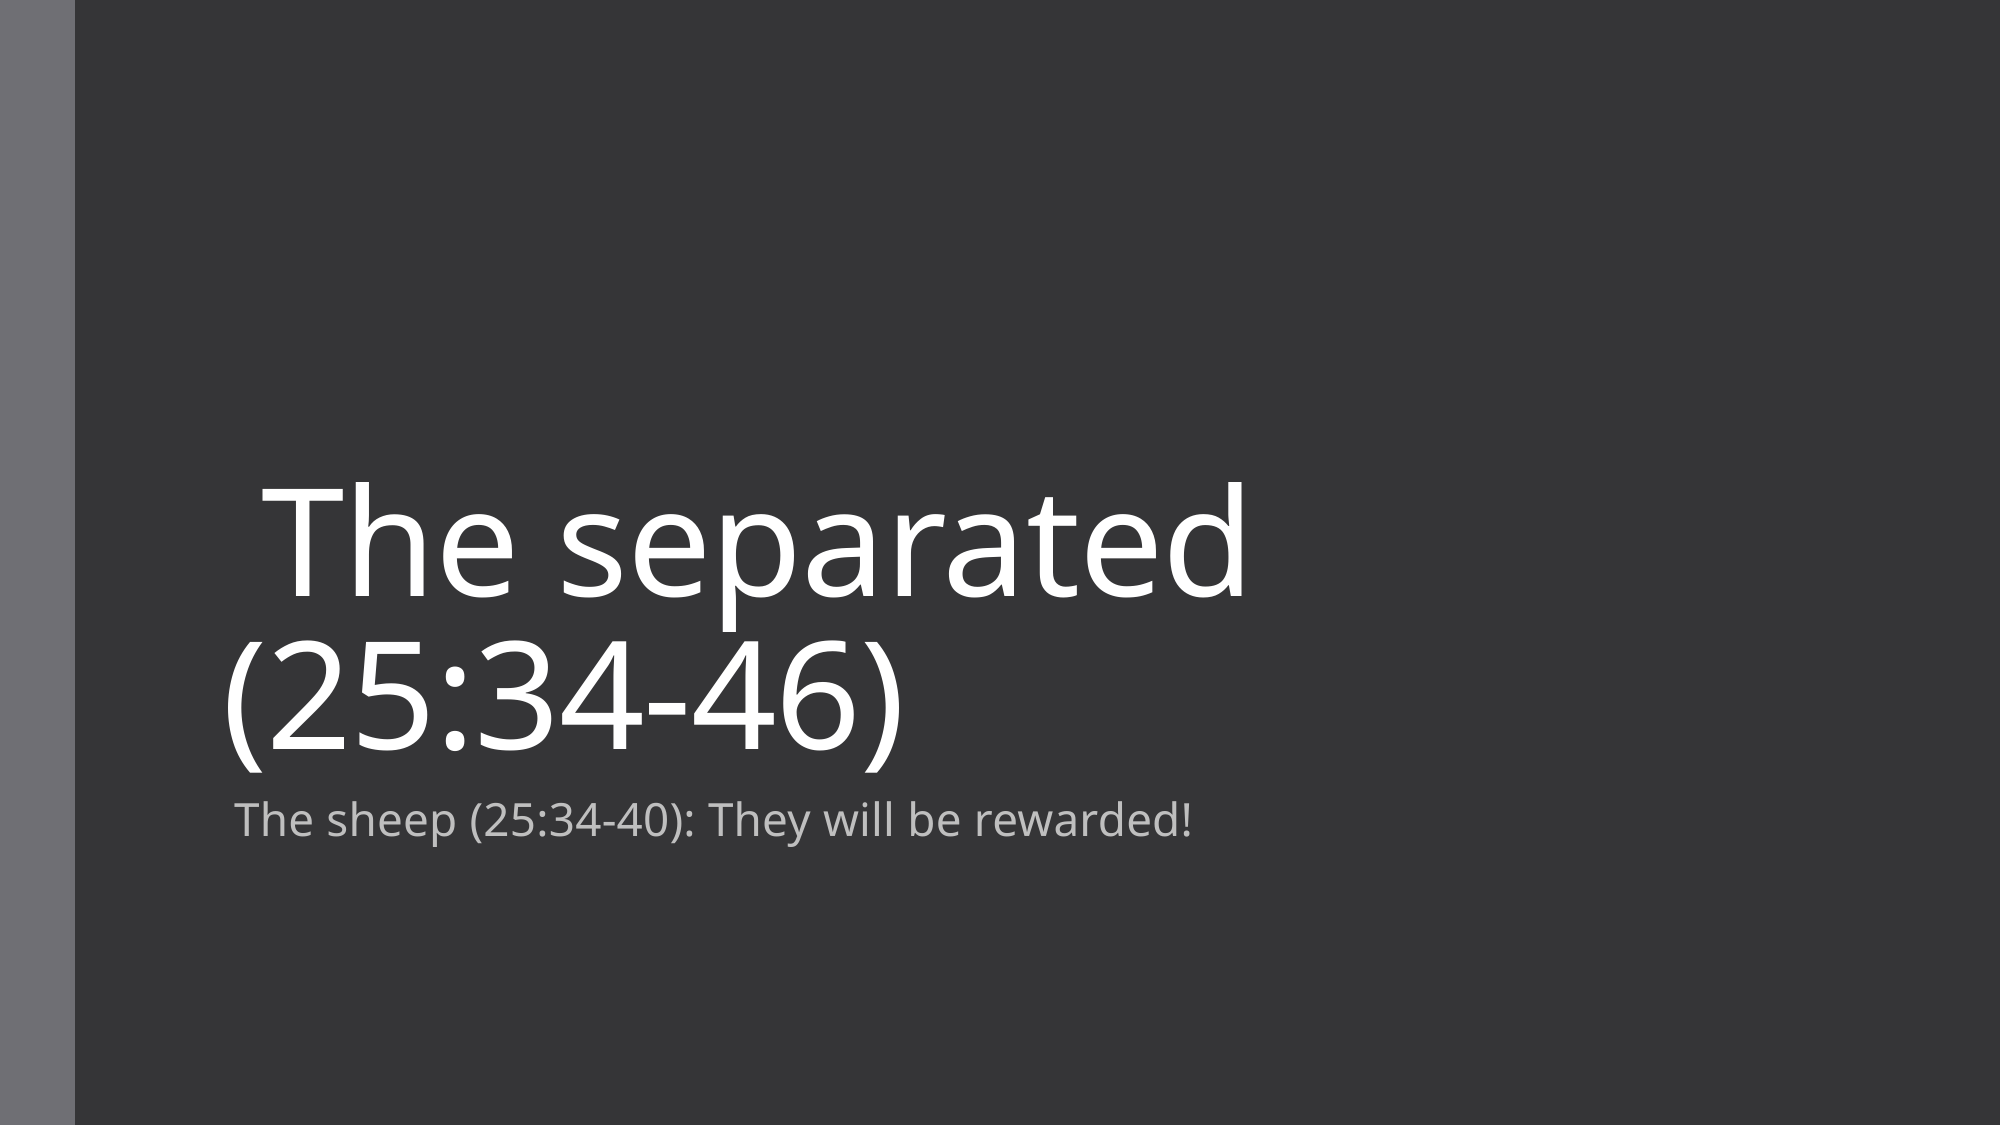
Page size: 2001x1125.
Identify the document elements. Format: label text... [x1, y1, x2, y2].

subtitle The sheep (25:34-40): They will be rewarded! [206, 787, 1752, 1066]
title The separated (25:34-46) [206, 124, 1752, 787]
